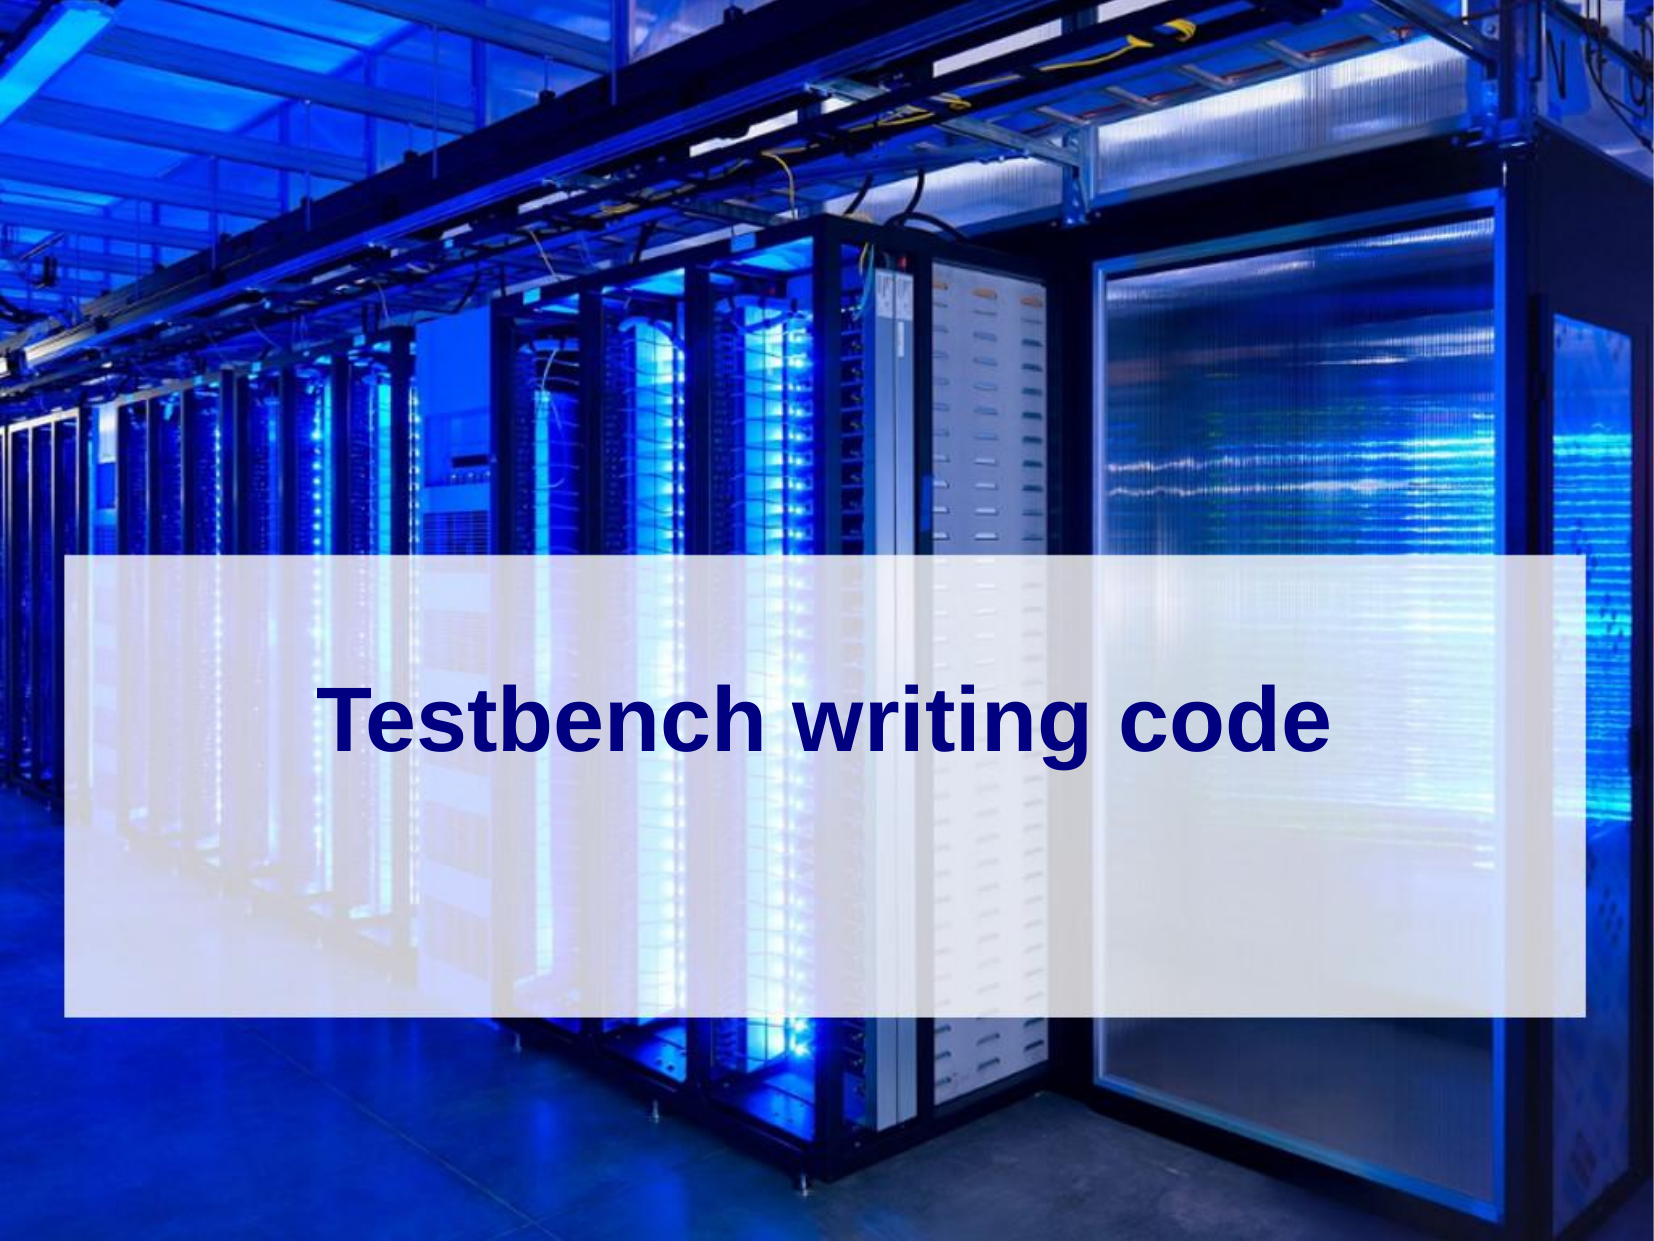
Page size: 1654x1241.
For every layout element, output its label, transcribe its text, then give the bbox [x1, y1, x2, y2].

picture [0, 0, 1654, 1241]
title Testbench writing code [60, 615, 1591, 826]
